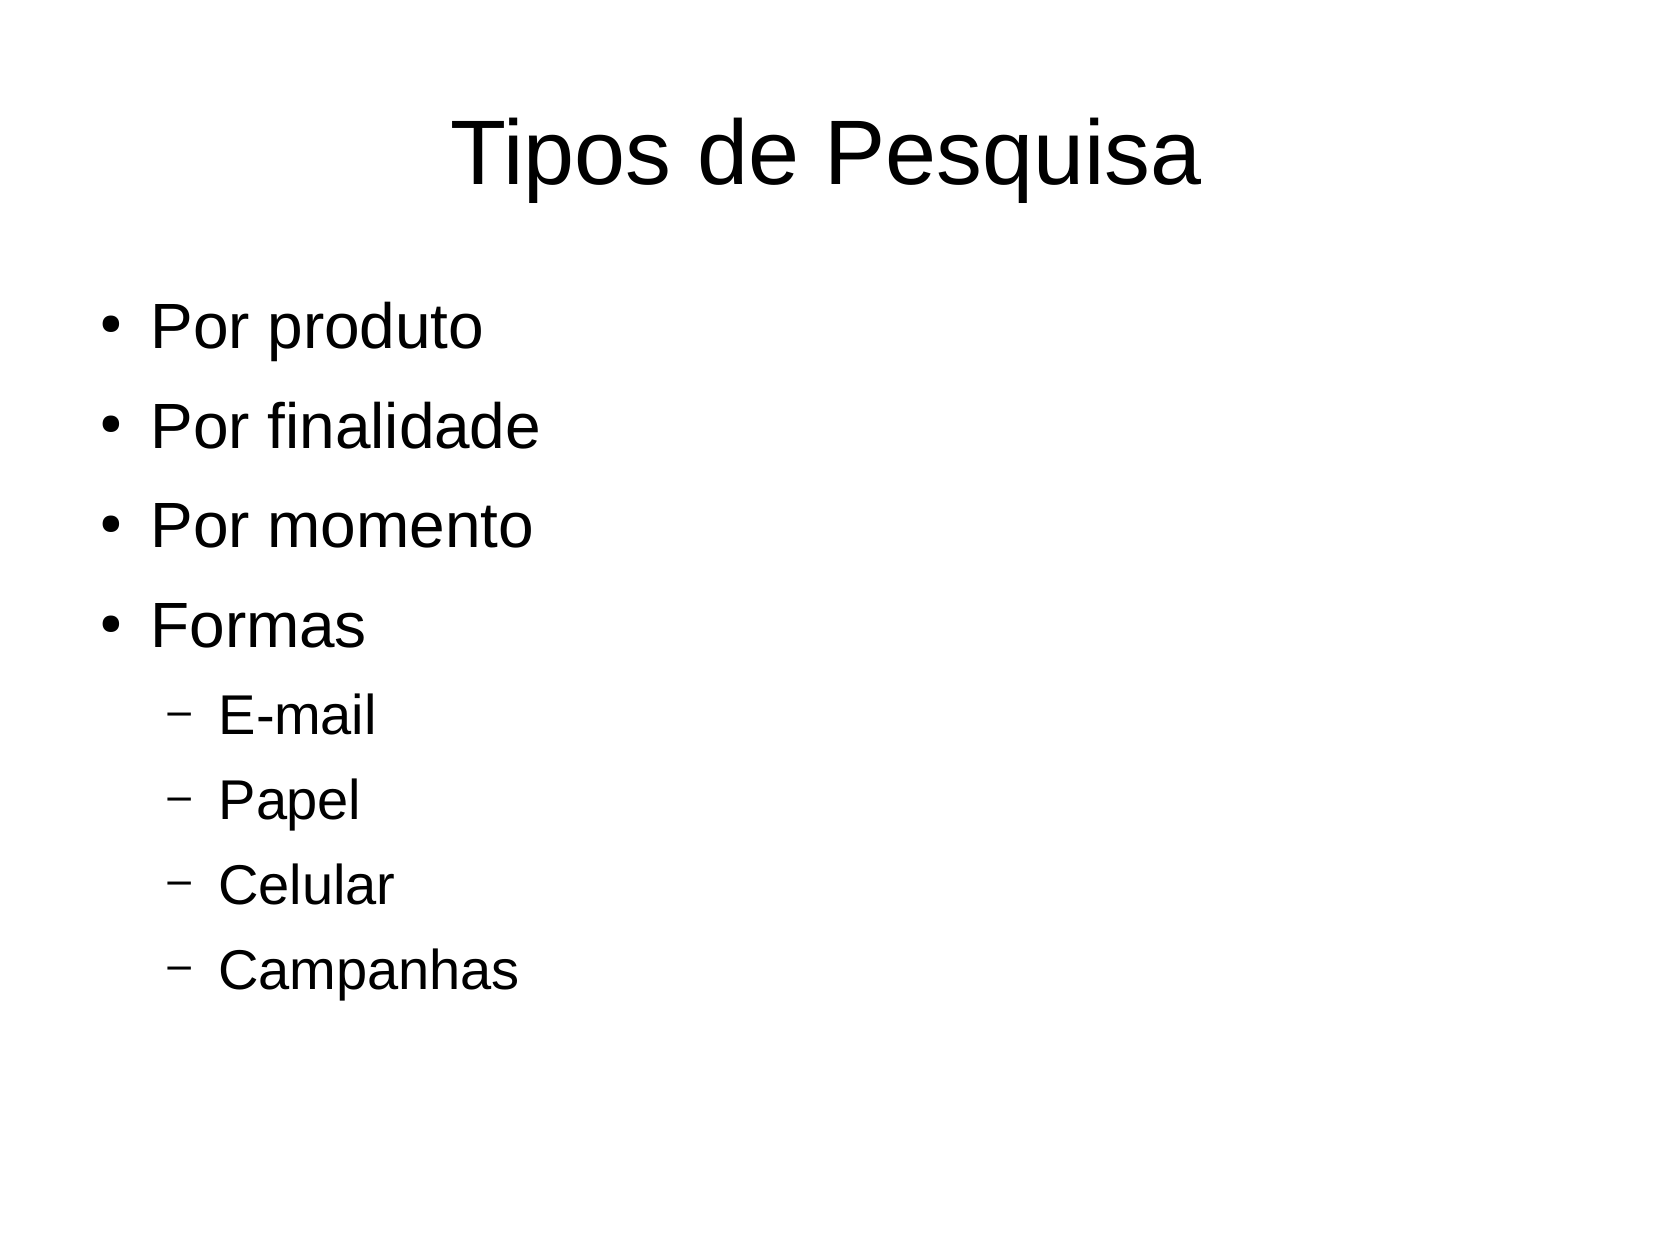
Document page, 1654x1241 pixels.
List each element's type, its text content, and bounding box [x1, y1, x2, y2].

title Tipos de Pesquisa [82, 49, 1571, 257]
list Por produto Por finalidade Por momento Formas E-mail Papel Celular Campanhas [82, 290, 1571, 1010]
